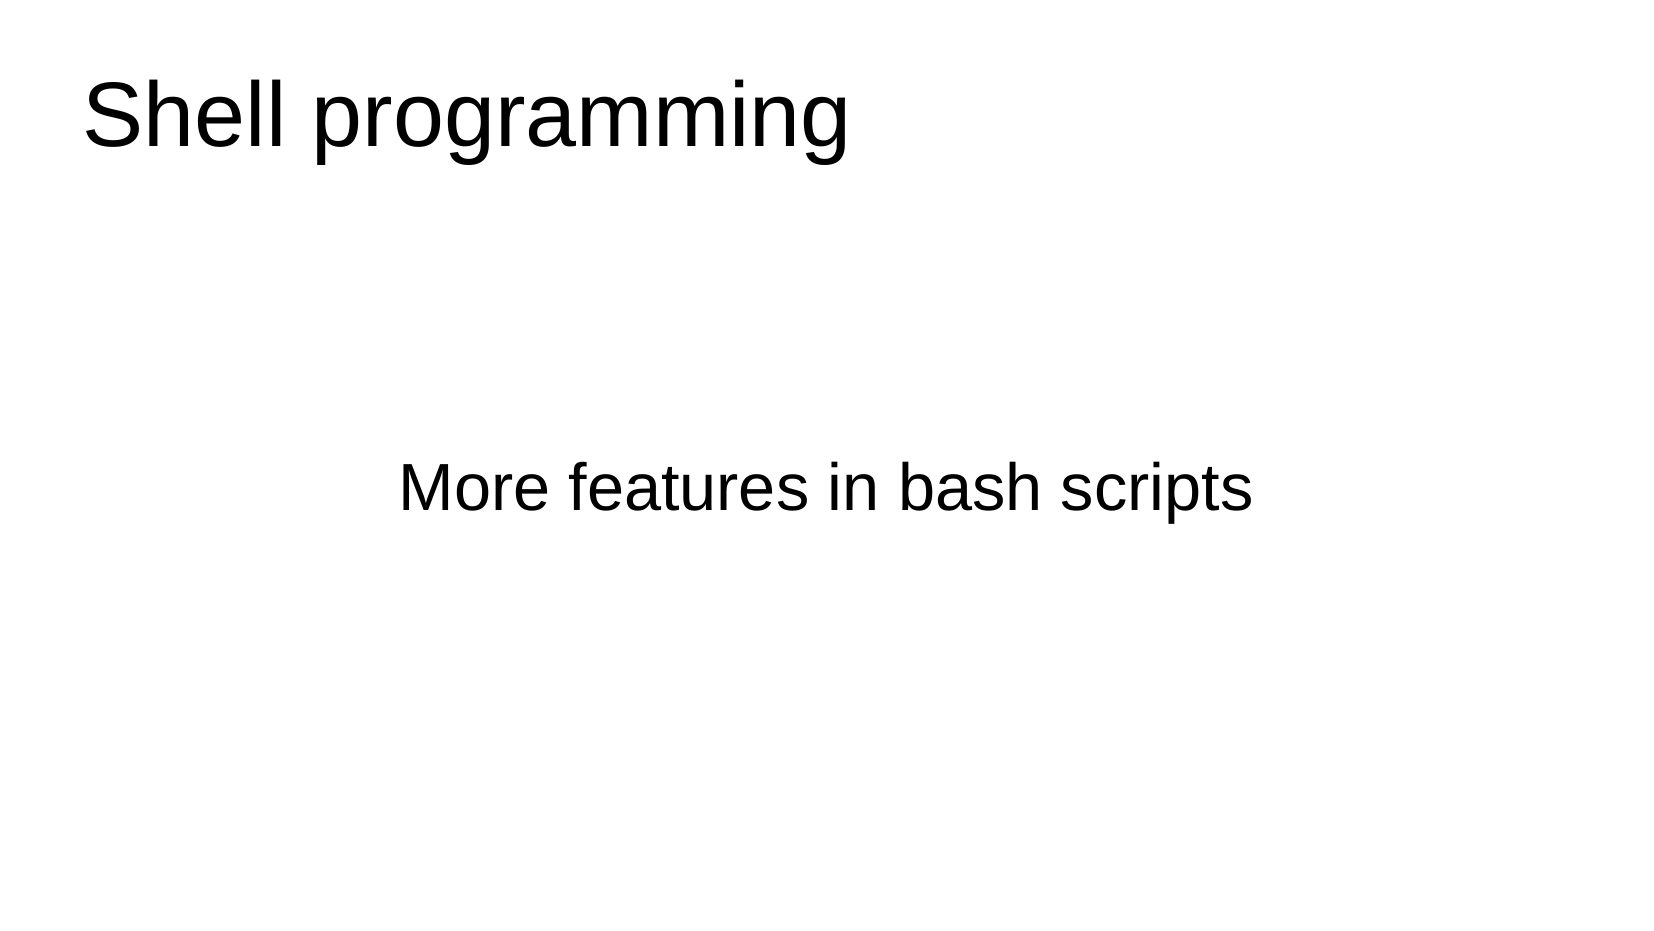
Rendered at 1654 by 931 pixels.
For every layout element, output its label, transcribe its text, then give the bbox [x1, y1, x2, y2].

subtitle More features in bash scripts [82, 217, 1571, 758]
title Shell programming [82, 37, 1571, 193]
